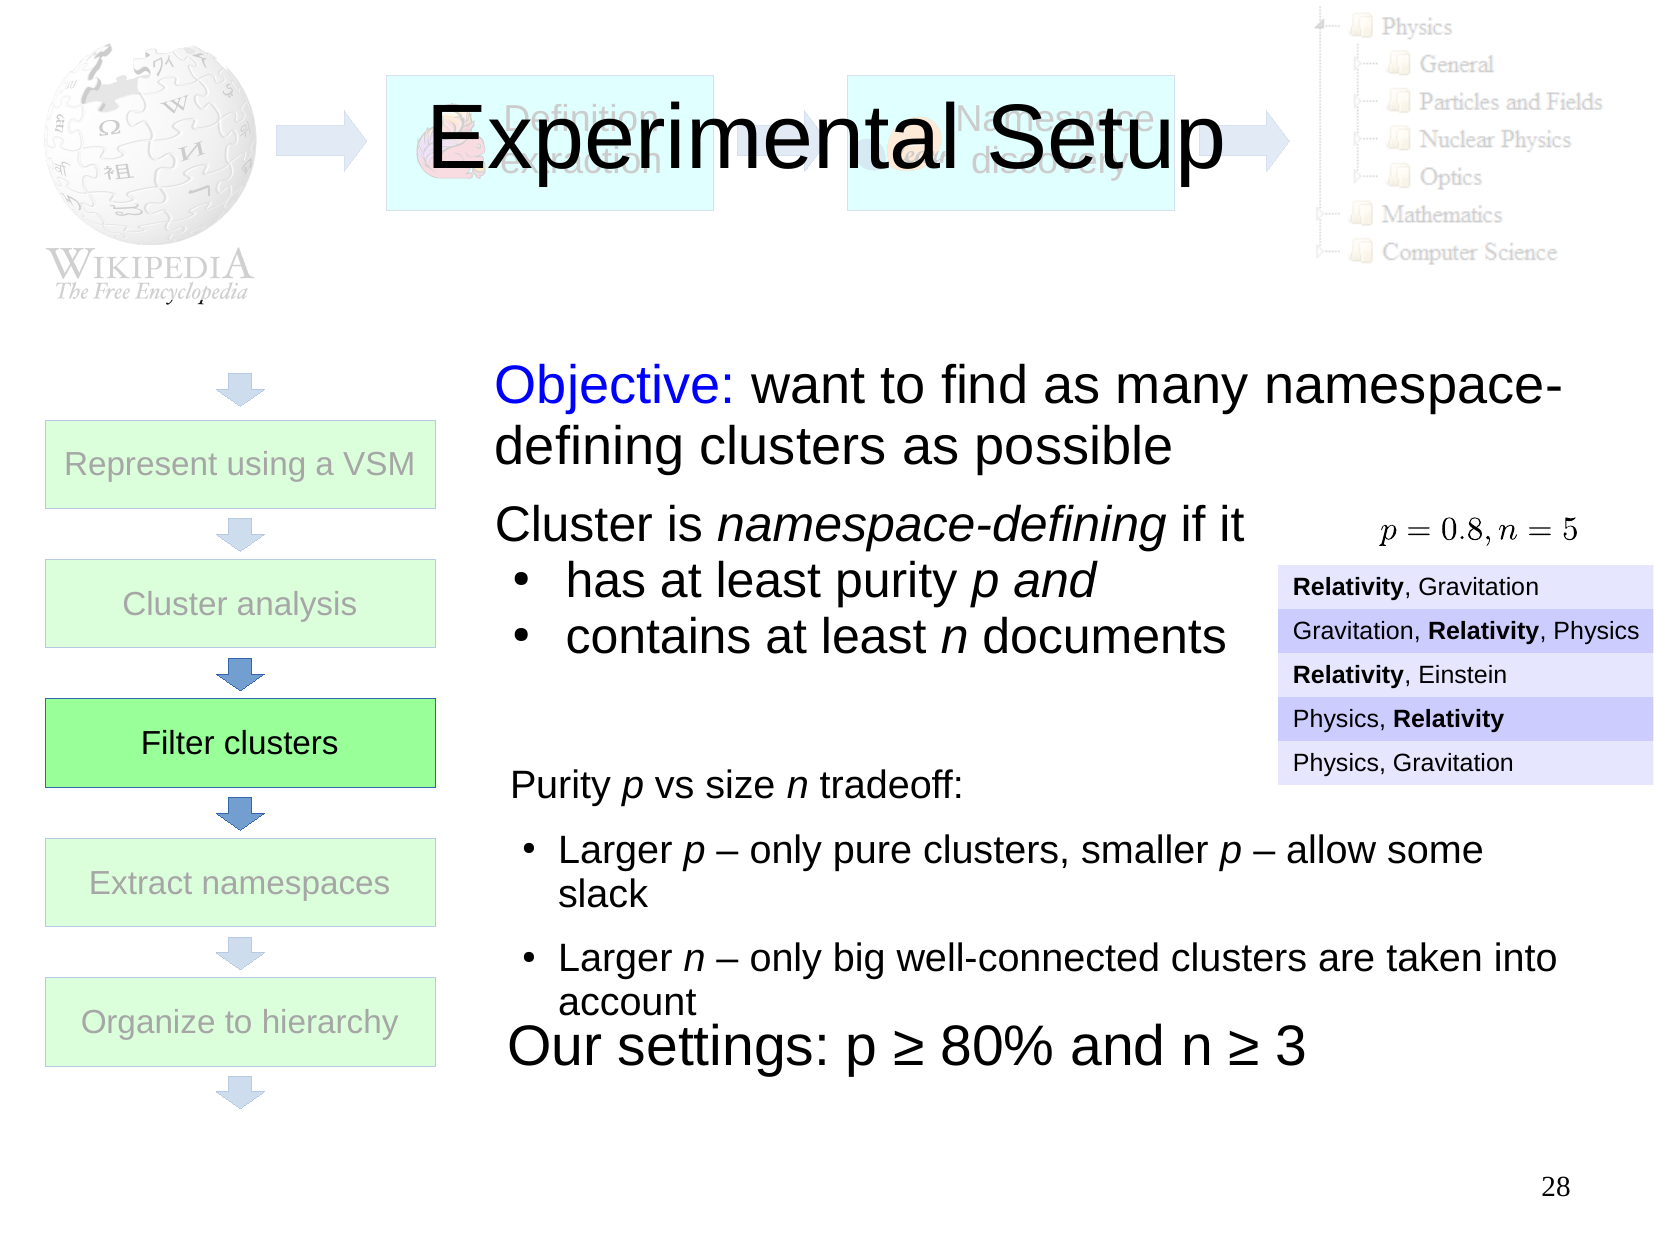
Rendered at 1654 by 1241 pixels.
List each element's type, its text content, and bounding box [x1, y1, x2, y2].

table_cell Physics, Gravitation [1278, 741, 1654, 785]
text_box Objective: want to find as many namespace-defining clusters as possible Cluster is namespace-defining if it has at least purity p and contains at least n documents [480, 347, 1591, 678]
text_box [30, 835, 451, 1146]
text_box [216, 658, 265, 691]
text_box [1379, 517, 1579, 546]
text_box Filter clusters [45, 698, 436, 788]
text_box [30, 339, 451, 650]
table_header Relativity, Gravitation [1278, 565, 1654, 609]
text_box Our settings: p ≥ 80% and n ≥ 3 [507, 1013, 1438, 1113]
table_cell Physics, Relativity [1278, 697, 1654, 741]
text_box [0, 0, 1654, 301]
table_cell Relativity, Einstein [1278, 653, 1654, 697]
title Experimental Setup [82, 49, 1571, 226]
list Purity p vs size n tradeoff: Larger p – only pure clusters, smaller p – allow some slack Larger n – only big well-connected clusters are taken into account [510, 763, 1571, 1025]
picture [42, 301, 259, 306]
table_cell Gravitation, Relativity, Physics [1278, 609, 1654, 653]
text_box [216, 797, 265, 831]
